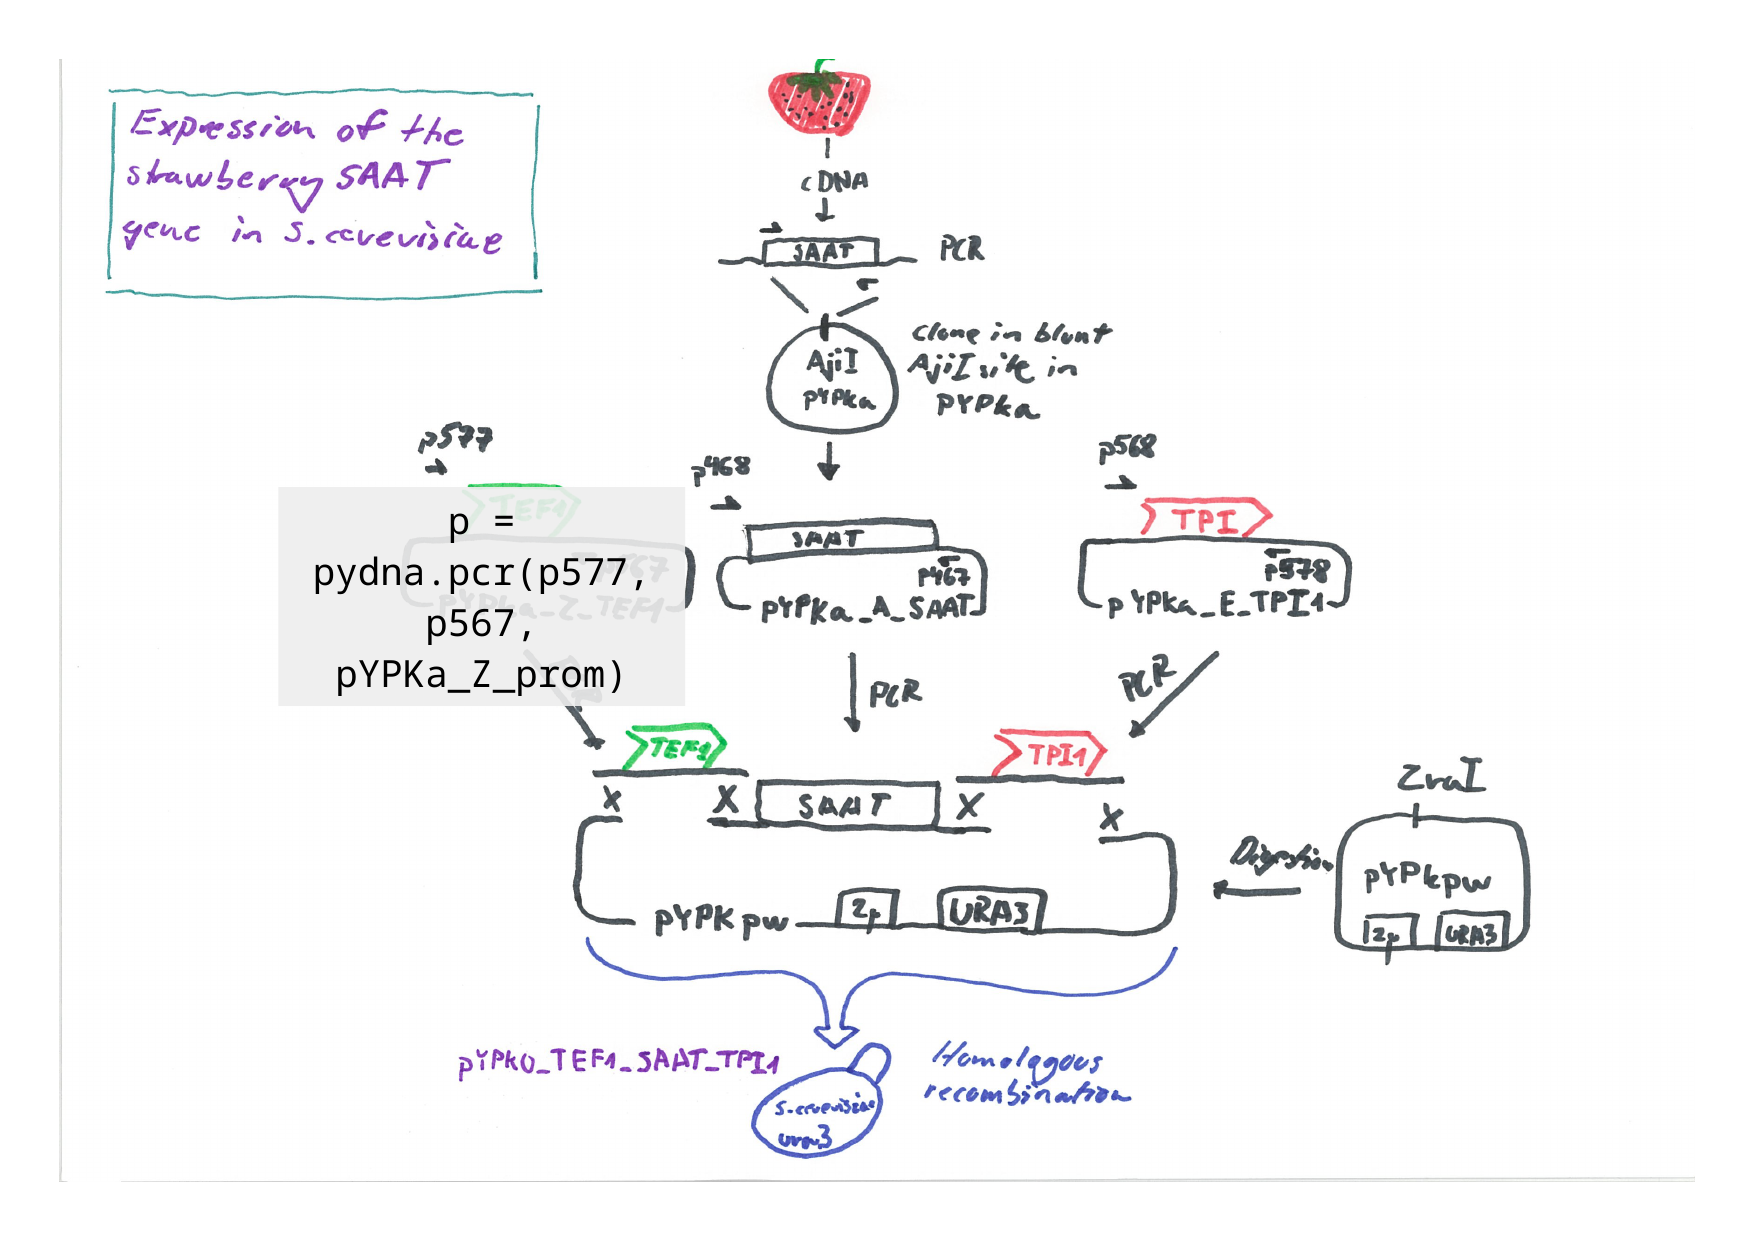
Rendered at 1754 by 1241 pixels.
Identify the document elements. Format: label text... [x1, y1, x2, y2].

picture [59, 59, 1695, 1182]
text_box p = pydna.pcr(p577, p567, pYPKa_Z_prom) [278, 487, 686, 603]
